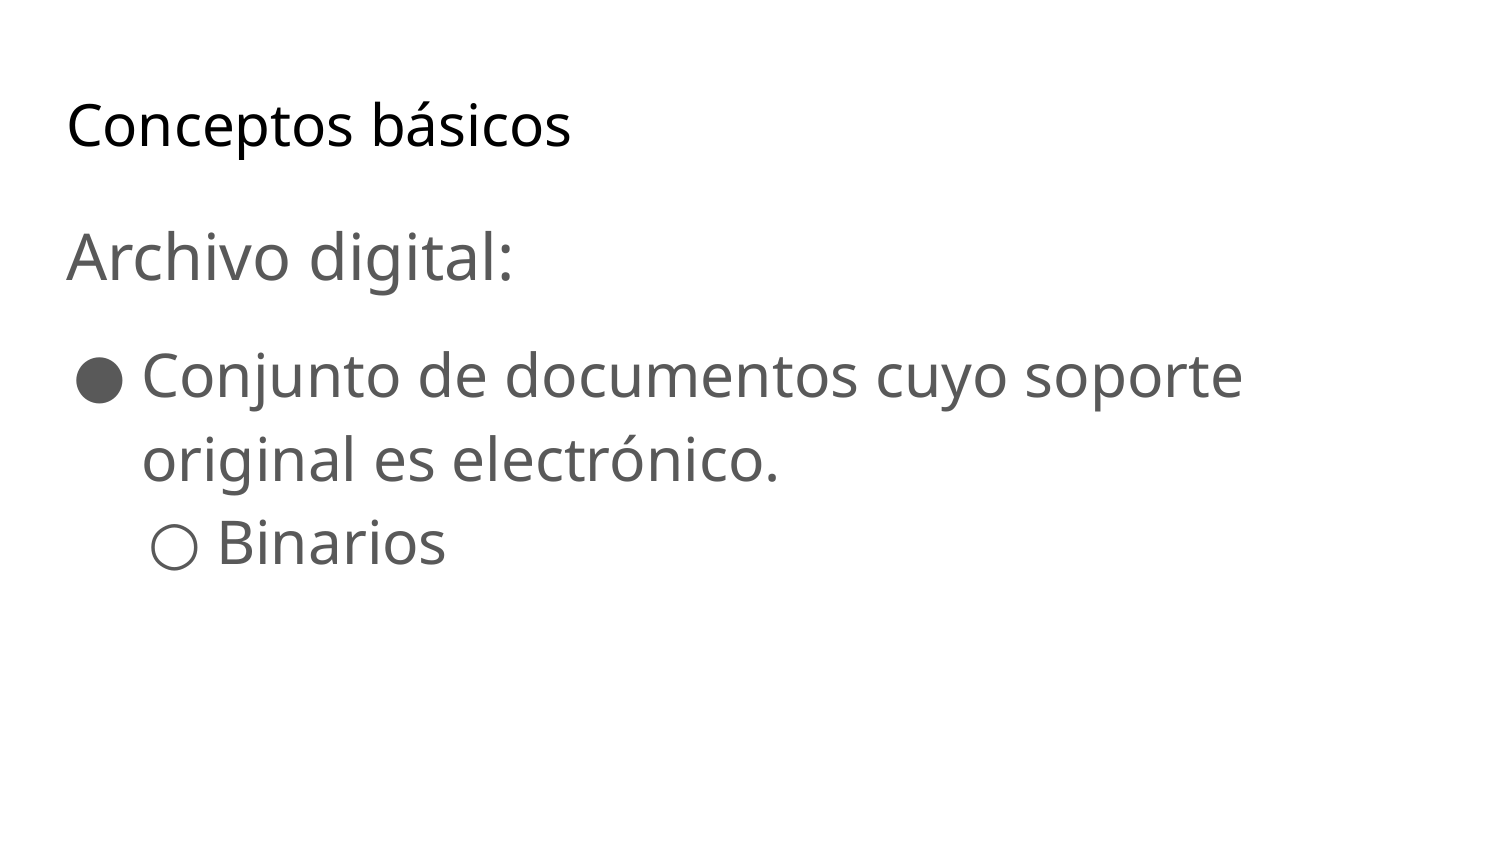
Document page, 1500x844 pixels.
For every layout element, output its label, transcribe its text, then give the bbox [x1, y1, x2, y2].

list Archivo digital: Conjunto de documentos cuyo soporte original es electrónico. Binarios [51, 189, 1449, 750]
title Conceptos básicos [51, 72, 1449, 167]
